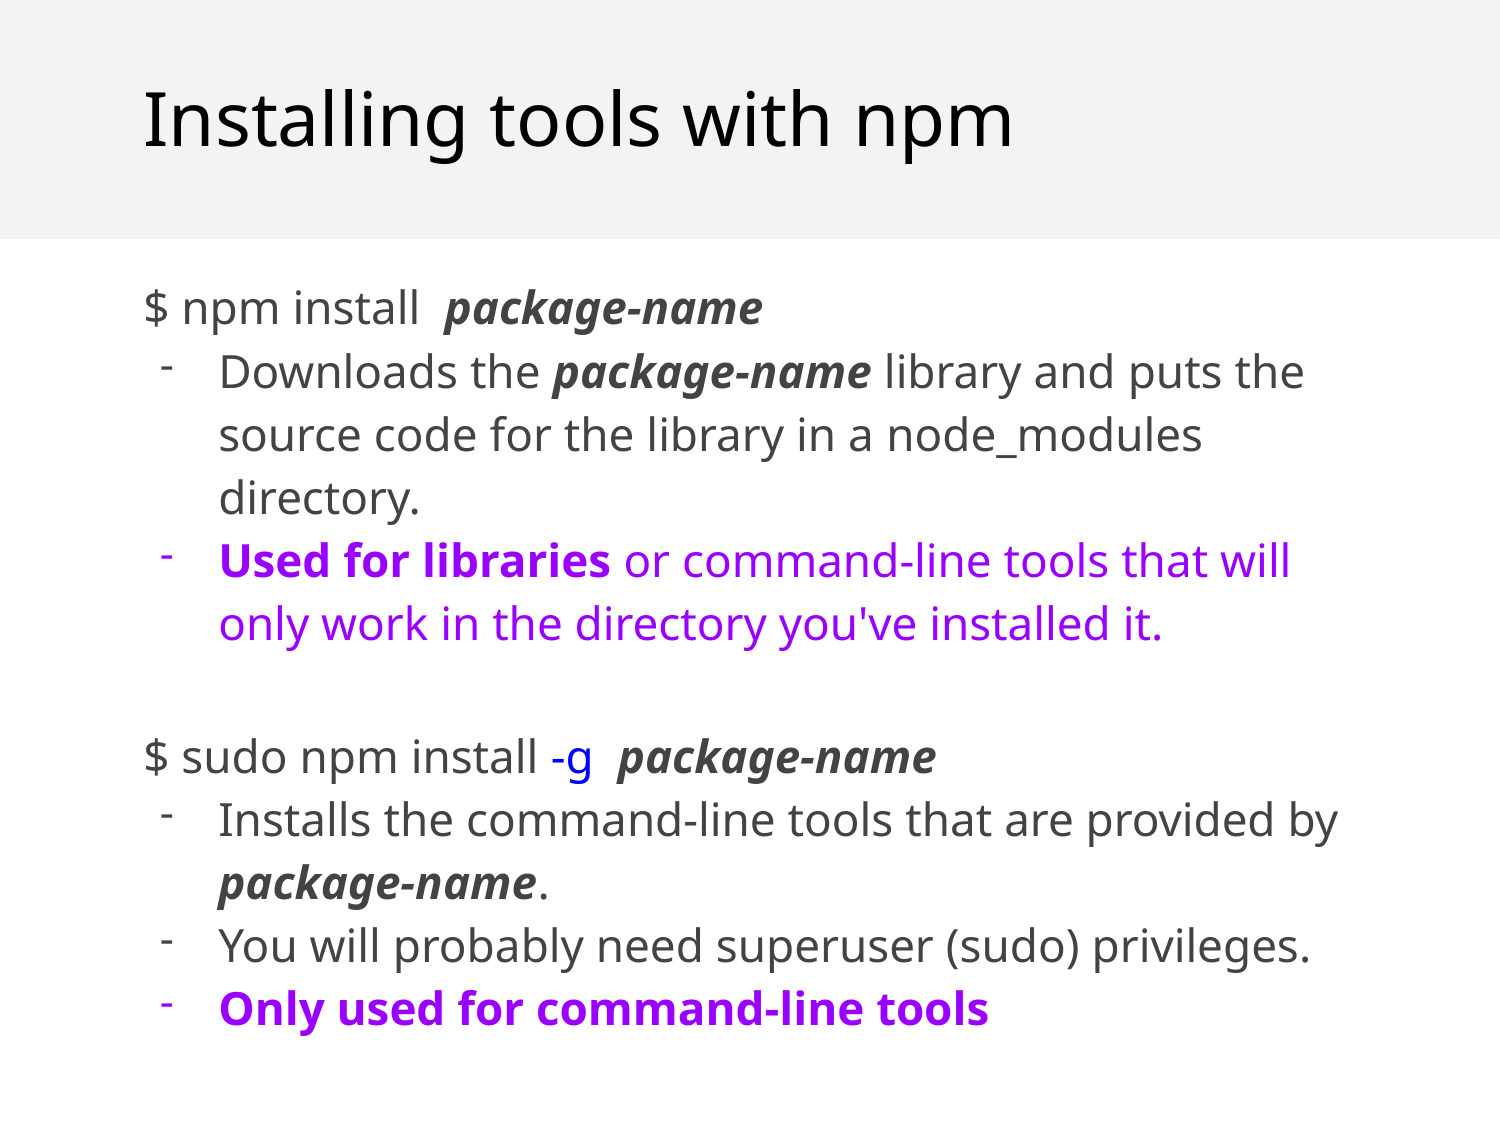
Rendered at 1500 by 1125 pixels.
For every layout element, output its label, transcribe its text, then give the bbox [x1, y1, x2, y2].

list $ npm install package-name Downloads the package-name library and puts the source code for the library in a node_modules directory. Used for libraries or command-line tools that will only work in the directory you've installed it. $ sudo npm install -g package-name Installs the command-line tools that are provided by package-name. You will probably need superuser (sudo) privileges. Only used for command-line tools [128, 255, 1372, 1125]
title Installing tools with npm [128, 56, 1372, 183]
